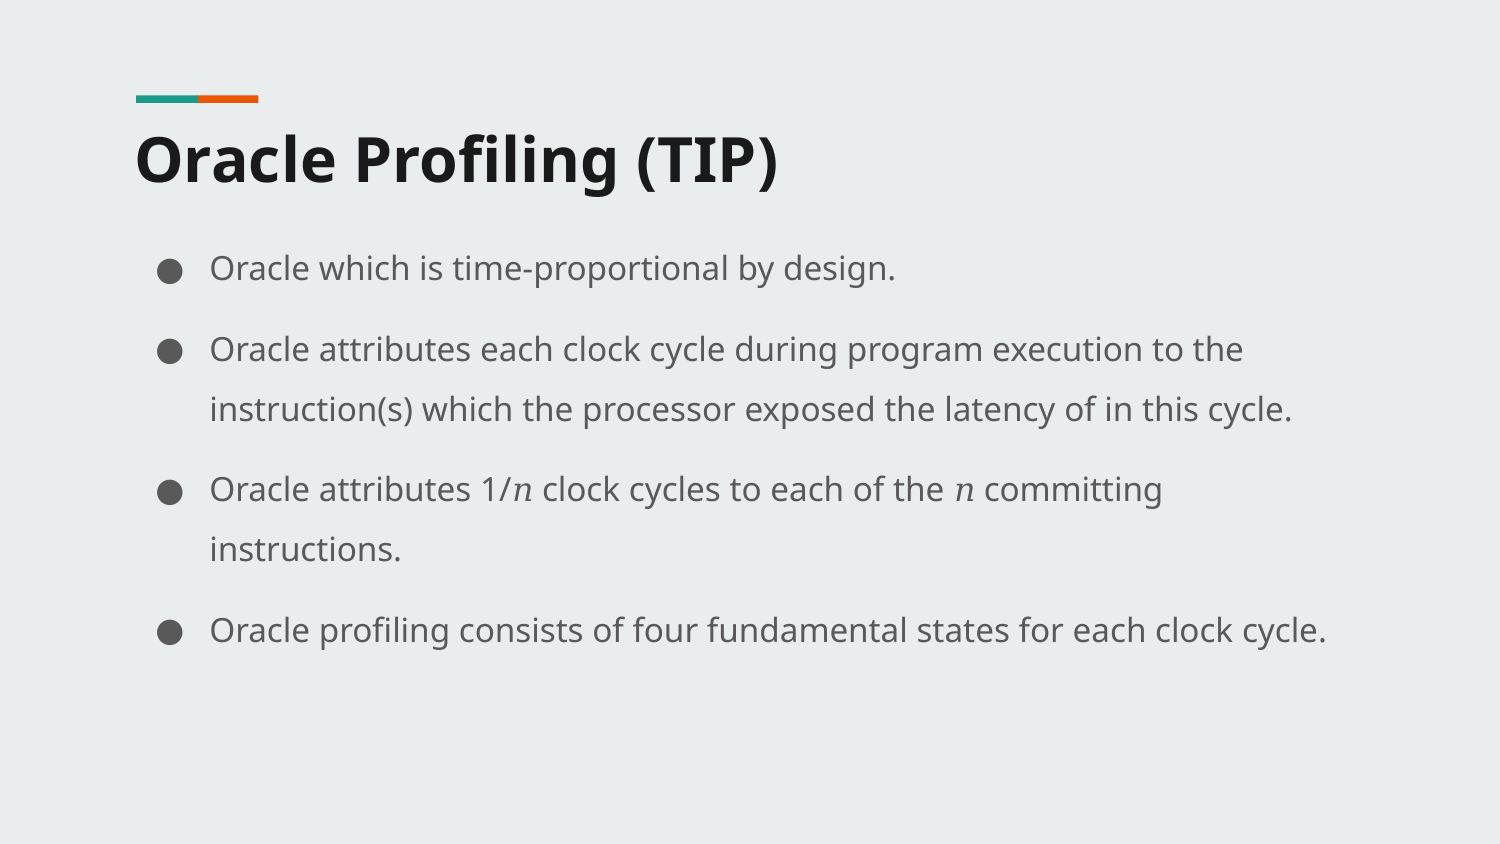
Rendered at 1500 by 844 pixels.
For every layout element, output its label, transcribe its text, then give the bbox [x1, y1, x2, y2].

text_box Oracle which is time-proportional by design. Oracle attributes each clock cycle during program execution to the instruction(s) which the processor exposed the latency of in this cycle. Oracle attributes 1/𝑛 clock cycles to each of the 𝑛 committing instructions. Oracle profiling consists of four fundamental states for each clock cycle. [119, 246, 1381, 706]
text_box Oracle Profiling (TIP) [119, 104, 1381, 246]
